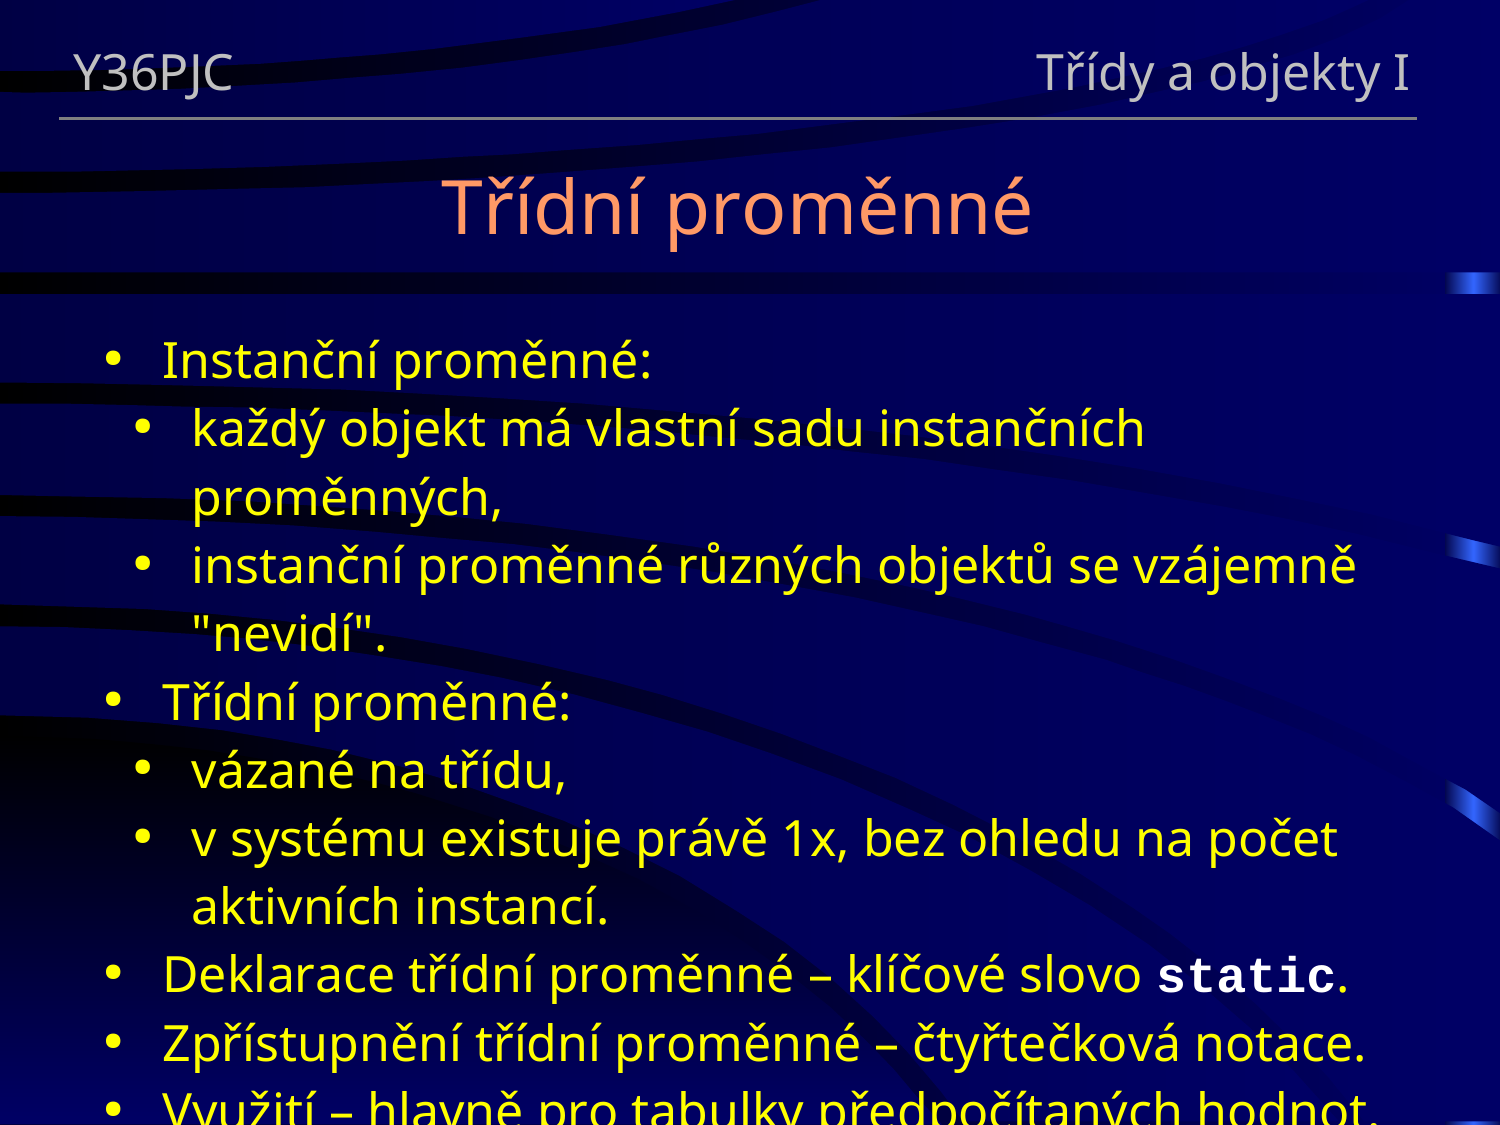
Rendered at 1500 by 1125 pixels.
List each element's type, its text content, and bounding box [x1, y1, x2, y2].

text_box Třídní proměnné Instanční proměnné: každý objekt má vlastní sadu instančních proměnných, instanční proměnné různých objektů se vzájemně "nevidí". Třídní proměnné: vázané na třídu, v systému existuje právě 1x, bez ohledu na počet aktivních instancí. Deklarace třídní proměnné – klíčové slovo static. Zpřístupnění třídní proměnné – čtyřtečková notace. Využití – hlavně pro tabulky předpočítaných hodnot. [59, 147, 1418, 981]
text_box Y36PJC [59, 29, 251, 105]
text_box Třídy a objekty I [1021, 29, 1418, 105]
